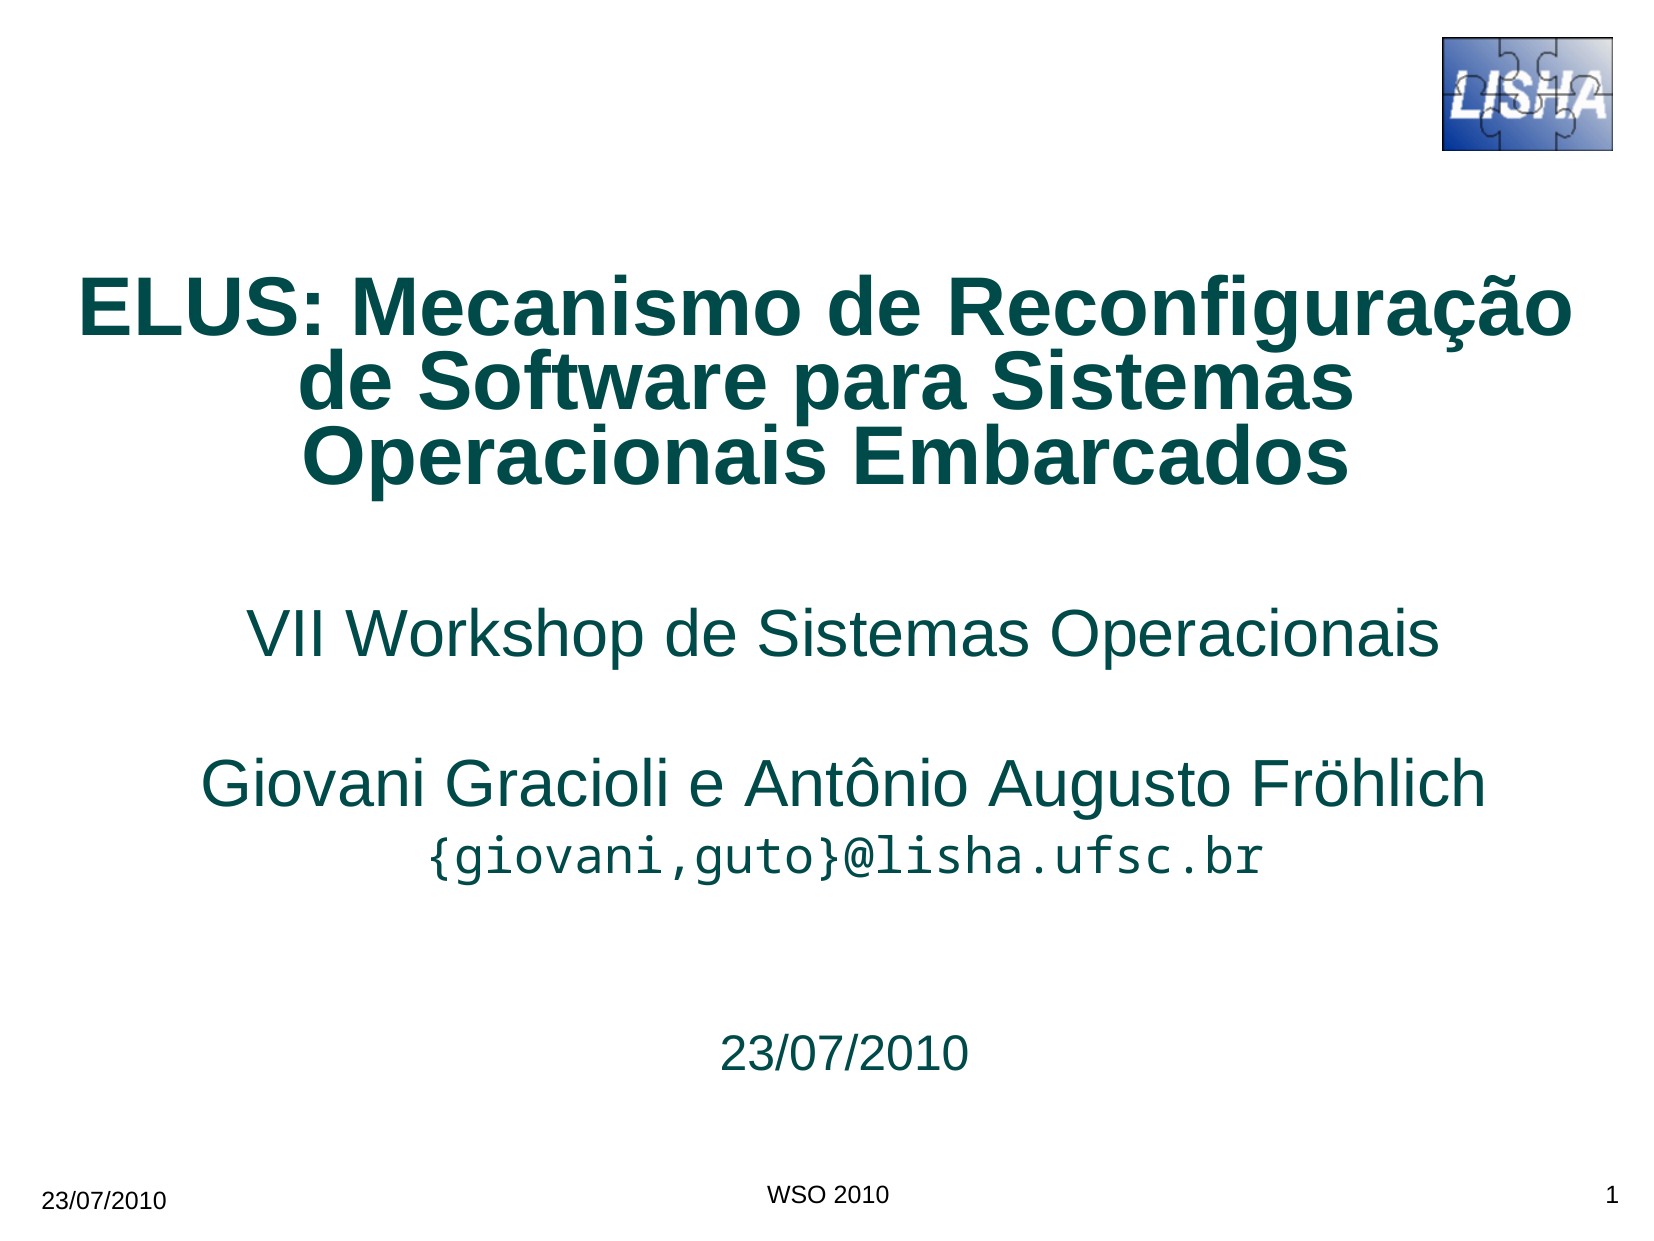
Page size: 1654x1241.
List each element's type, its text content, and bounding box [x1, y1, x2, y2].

title ELUS: Mecanismo de Reconfiguração de Software para Sistemas Operacionais Embarcados [59, 225, 1595, 550]
picture [1442, 37, 1613, 151]
subtitle VII Workshop de Sistemas Operacionais Giovani Gracioli e Antônio Augusto Fröhlich {giovani,guto}@lisha.ufsc.br 23/07/2010 [59, 572, 1595, 1105]
